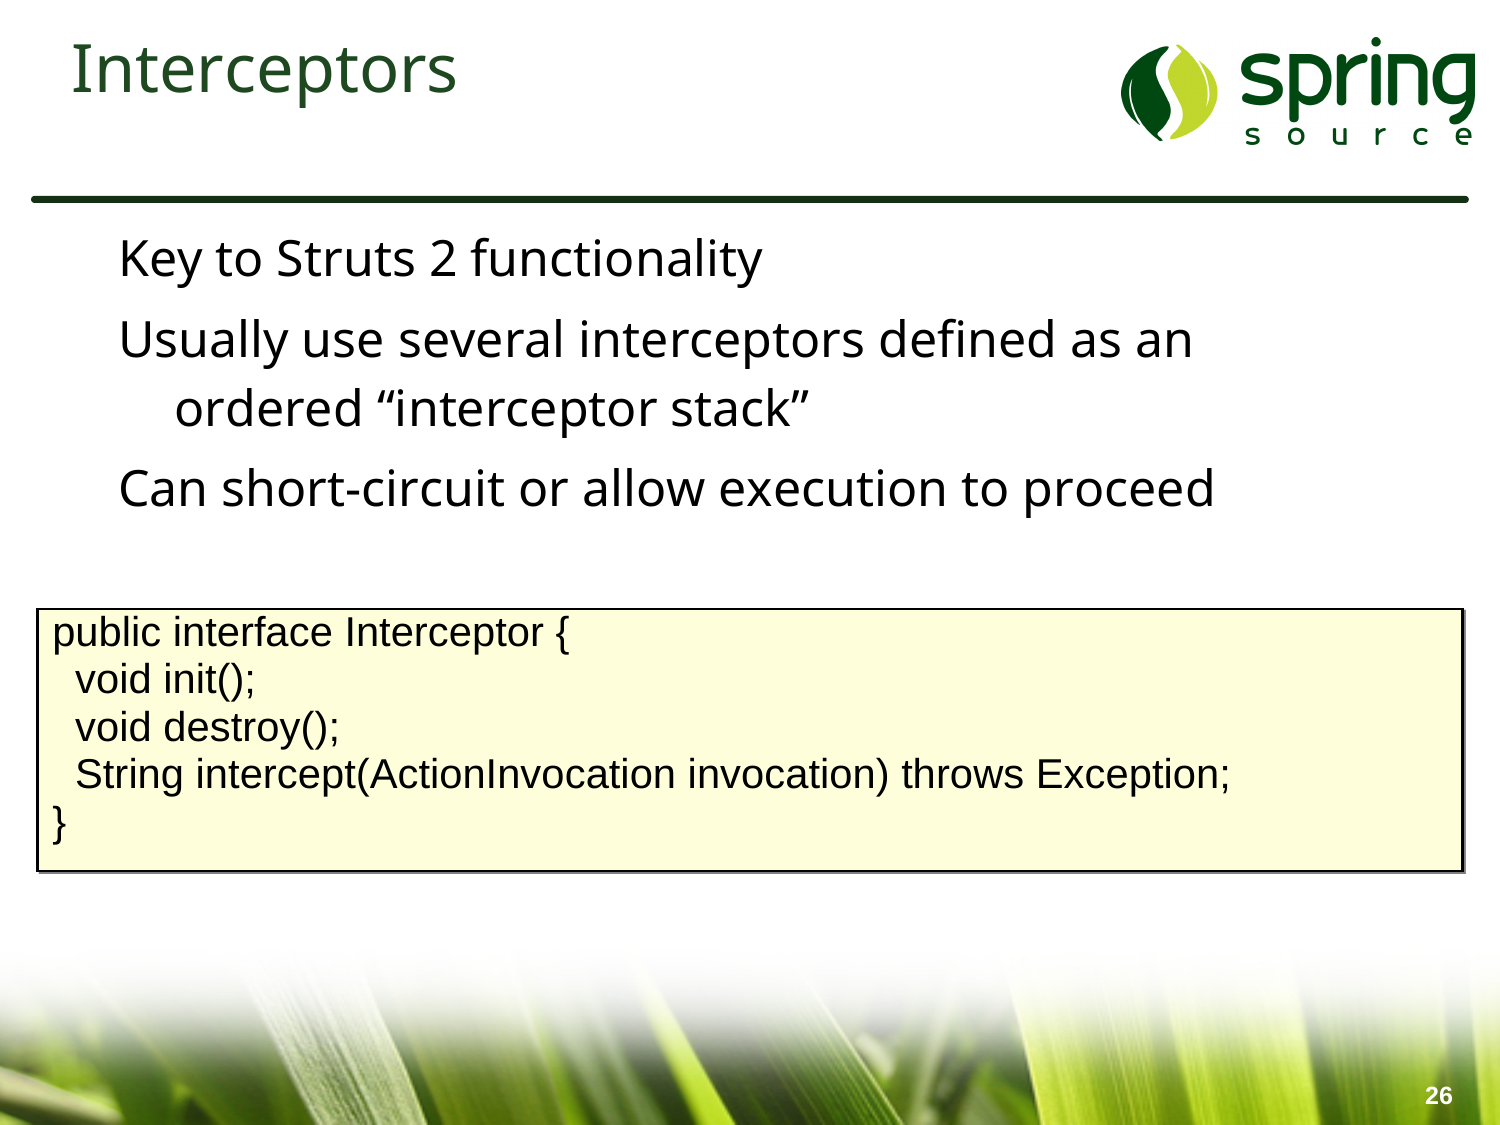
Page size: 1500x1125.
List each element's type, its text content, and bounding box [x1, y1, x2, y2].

picture [0, 944, 1500, 1125]
list Key to Struts 2 functionality Usually use several interceptors defined as an ordered “interceptor stack” Can short-circuit or allow execution to proceed [103, 215, 1394, 608]
list Key to Struts 2 functionality Usually use several interceptors defined as an ordered “interceptor stack” Can short-circuit or allow execution to proceed [103, 871, 1394, 879]
picture [1121, 37, 1475, 145]
text_box public interface Interceptor { void init(); void destroy(); String intercept(ActionInvocation invocation) throws Exception; } [37, 608, 1463, 871]
title Interceptors [56, 13, 1089, 176]
